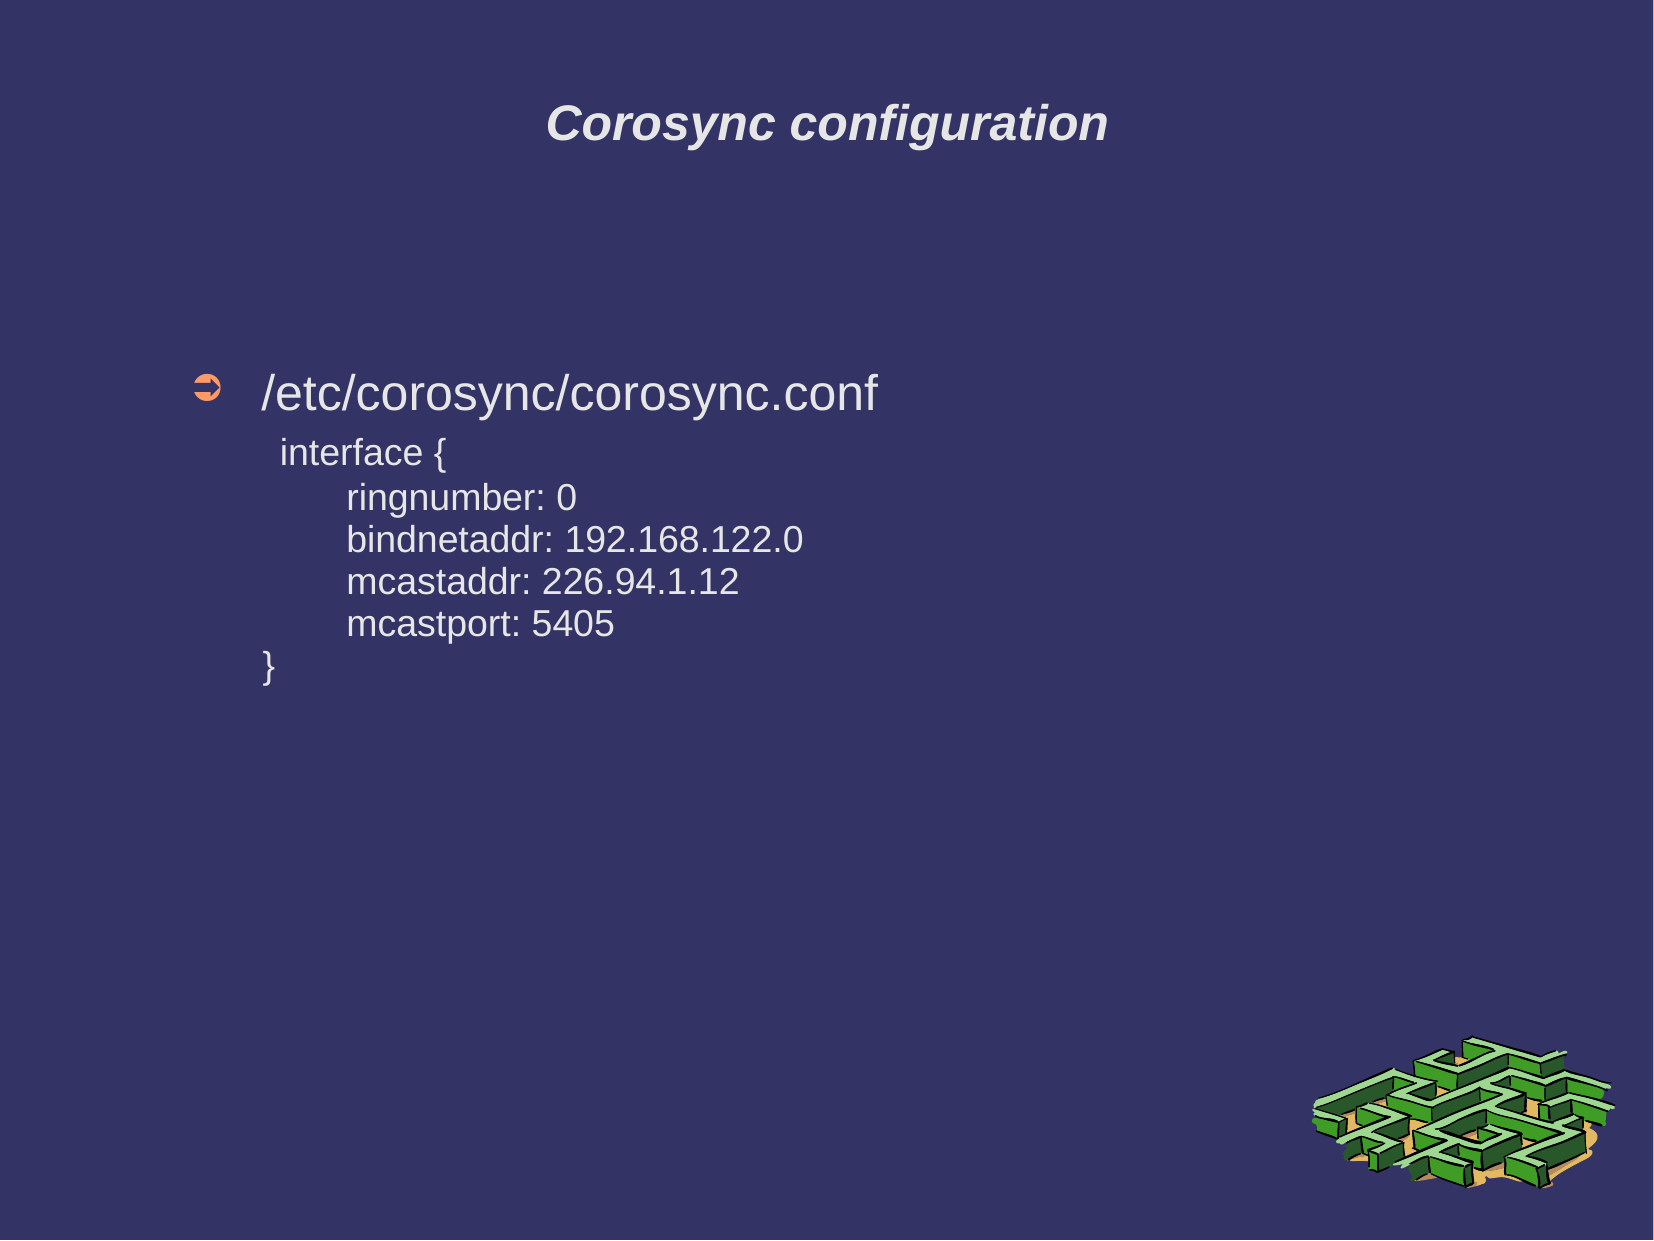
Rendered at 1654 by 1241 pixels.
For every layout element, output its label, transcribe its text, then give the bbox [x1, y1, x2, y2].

title Corosync configuration [121, 19, 1534, 227]
list /etc/corosync/corosync.conf interface { ringnumber: 0 bindnetaddr: 192.168.122.0 mcastaddr: 226.94.1.12 mcastport: 5405 } [178, 364, 1570, 1085]
